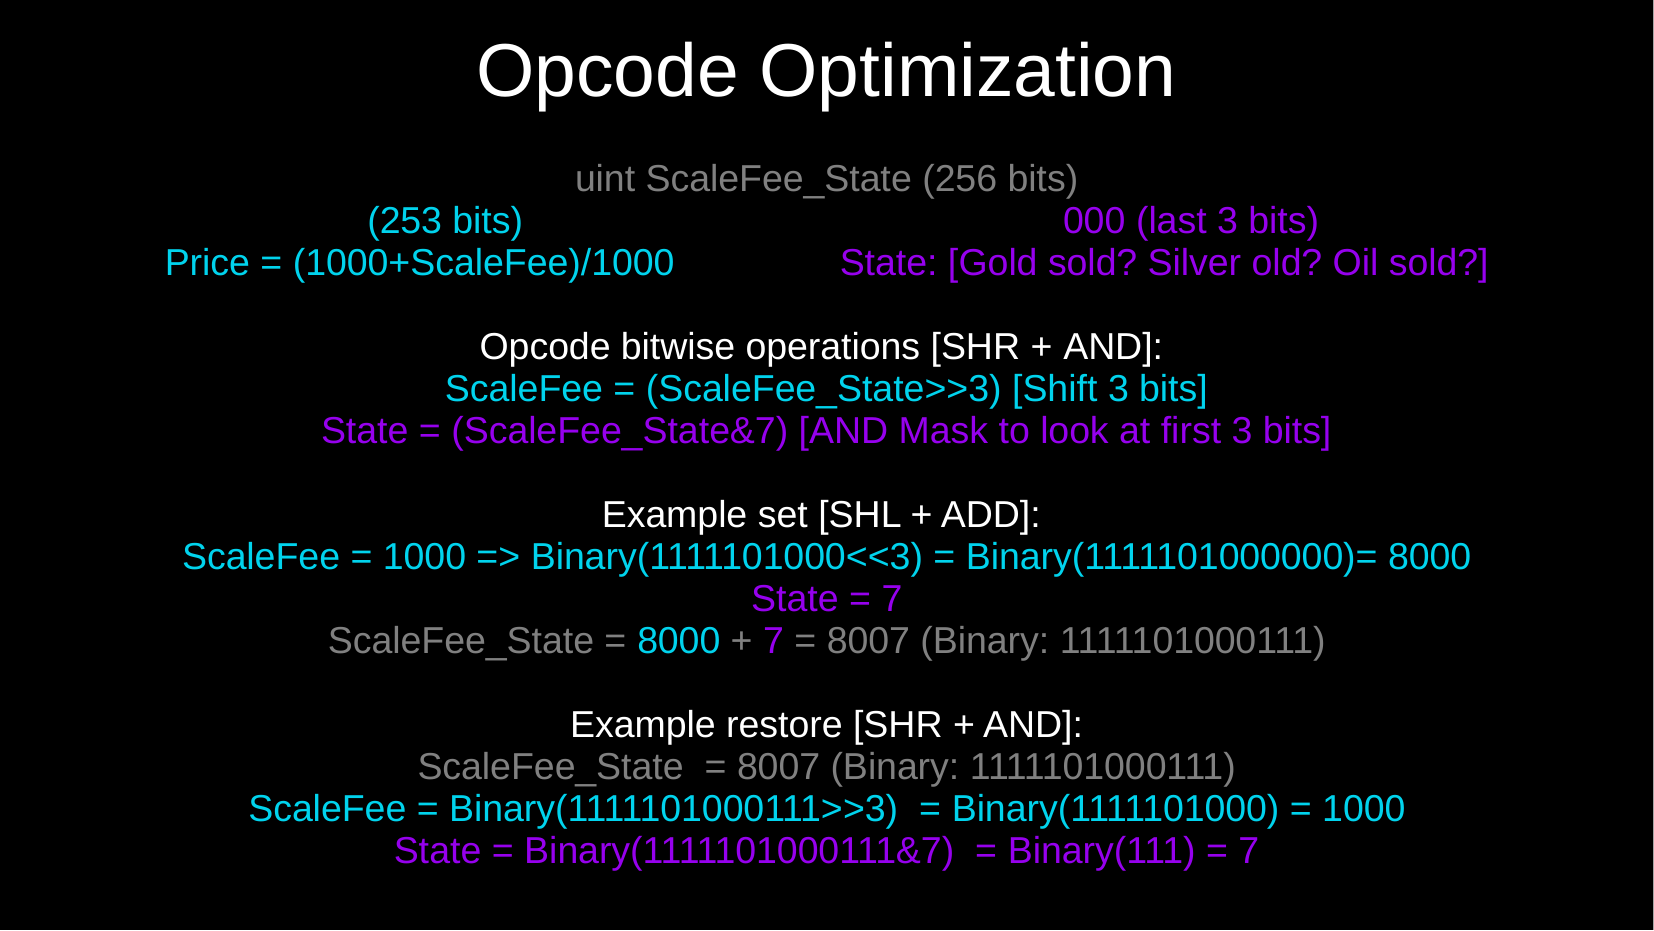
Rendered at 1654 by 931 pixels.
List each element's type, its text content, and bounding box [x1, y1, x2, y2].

text_box uint ScaleFee_State (256 bits) (253 bits) 000 (last 3 bits) Price = (1000+ScaleFee)/1000 State: [Gold sold? Silver old? Oil sold?] Opcode bitwise operations [SHR + AND]: ScaleFee = (ScaleFee_State>>3) [Shift 3 bits] State = (ScaleFee_State&7) [AND Mask to look at first 3 bits] Example set [SHL + ADD]: ScaleFee = 1000 => Binary(1111101000<<3) = Binary(1111101000000)= 8000 State = 7 ScaleFee_State = 8000 + 7 = 8007 (Binary: 1111101000111) Example restore [SHR + AND]: ScaleFee_State = 8007 (Binary: 1111101000111) ScaleFee = Binary(1111101000111>>3) = Binary(1111101000) = 1000 State = Binary(1111101000111&7) = Binary(111) = 7 [0, 150, 1654, 931]
text_box Opcode Optimization [0, 21, 1654, 121]
